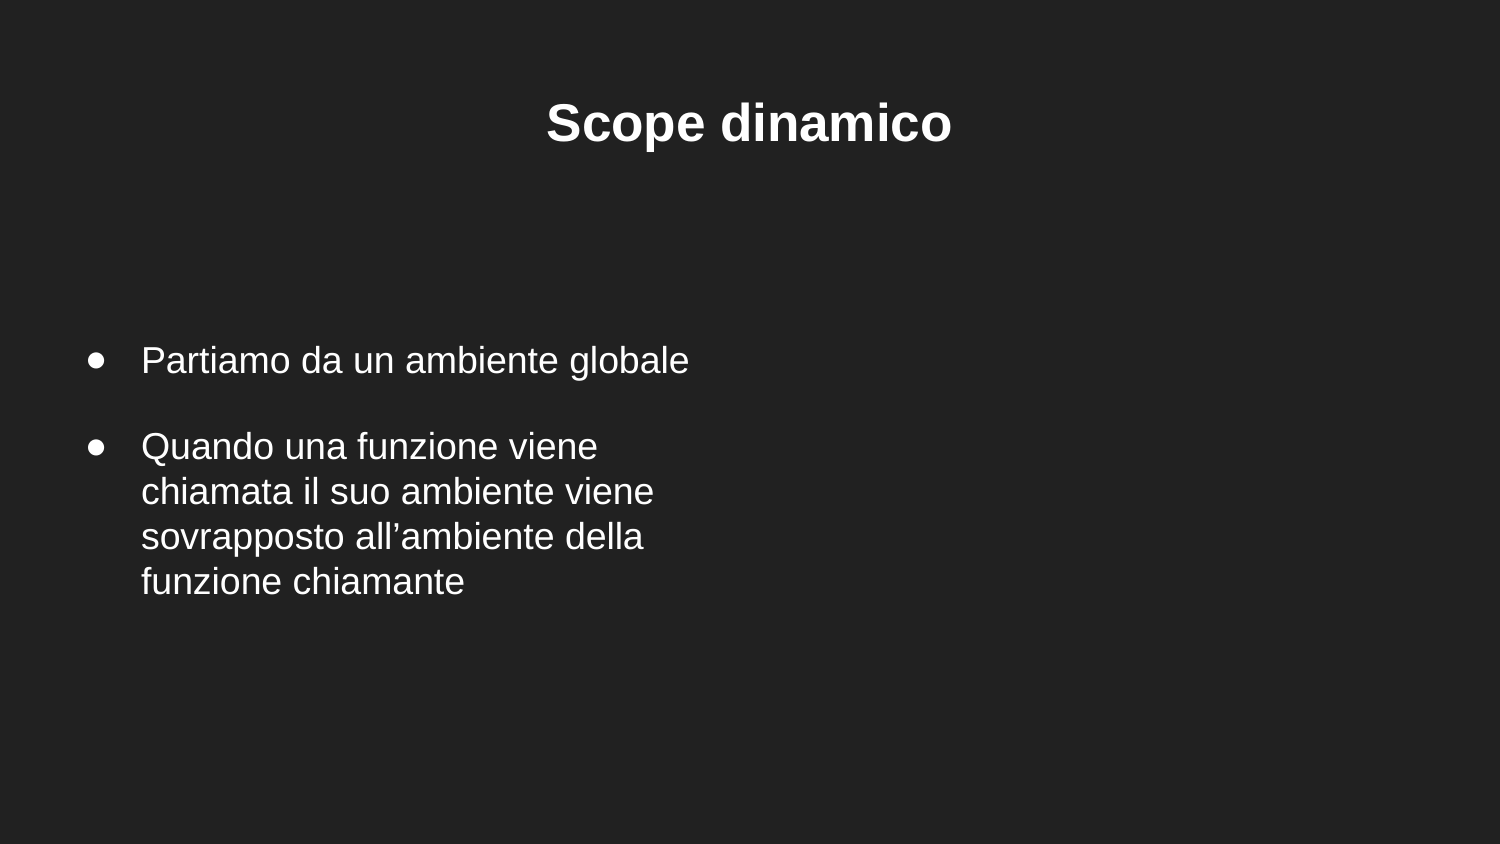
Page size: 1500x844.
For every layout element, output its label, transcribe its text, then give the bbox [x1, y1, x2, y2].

list Partiamo da un ambiente globale Quando una funzione viene chiamata il suo ambiente viene sovrapposto all’ambiente della funzione chiamante [51, 189, 708, 750]
title Scope dinamico [51, 72, 1449, 167]
